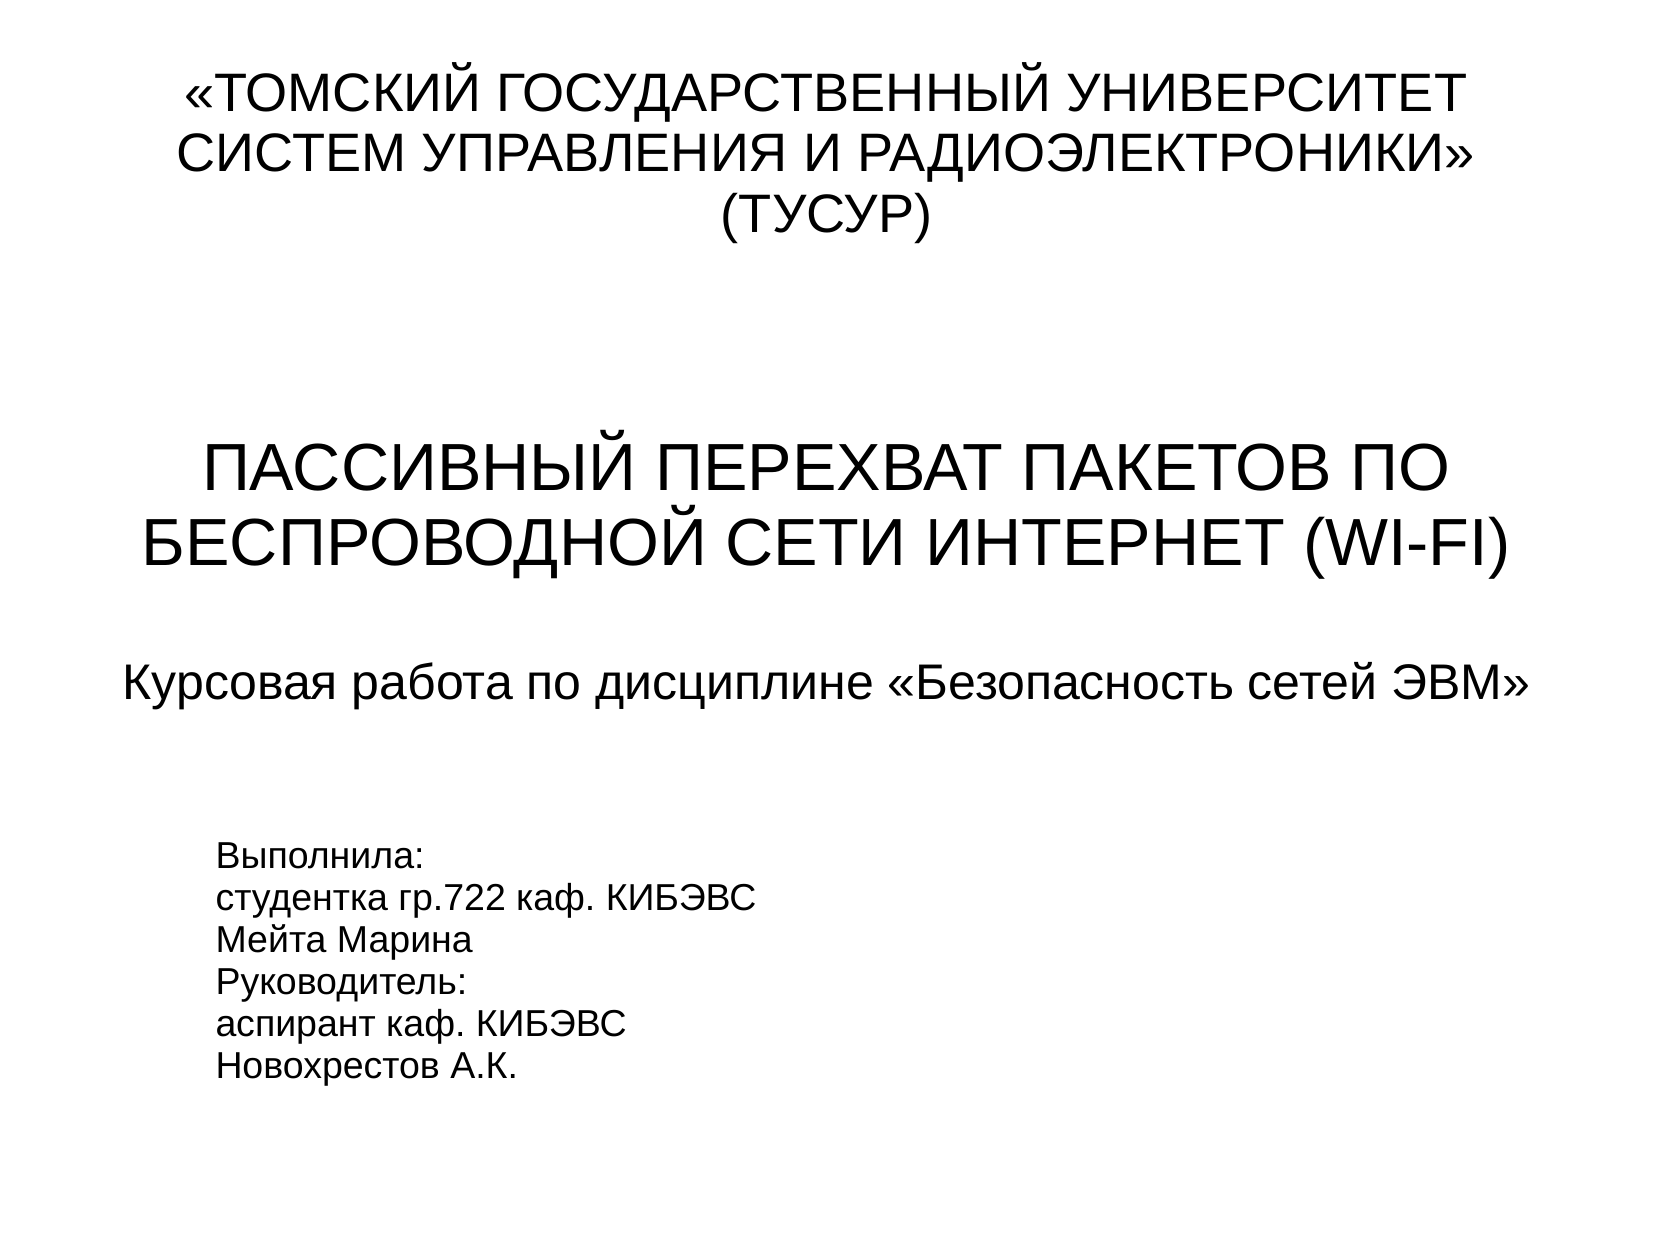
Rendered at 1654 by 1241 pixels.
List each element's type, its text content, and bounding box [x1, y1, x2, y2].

subtitle ПАССИВНЫЙ ПЕРЕХВАТ ПАКЕТОВ ПО БЕСПРОВОДНОЙ СЕТИ ИНТЕРНЕТ (WI-FI) Курсовая работа по дисциплине «Безопасность сетей ЭВМ» [82, 290, 1571, 851]
text_box Выполнила: студентка гр.722 каф. КИБЭВС Мейта Марина Руководитель: аспирант каф. КИБЭВС Новохрестов А.К. [200, 826, 1465, 1094]
title «ТОМСКИЙ ГОСУДАРСТВЕННЫЙ УНИВЕРСИТЕТ СИСТЕМ УПРАВЛЕНИЯ И РАДИОЭЛЕКТРОНИКИ» (ТУСУР) [82, 49, 1571, 257]
